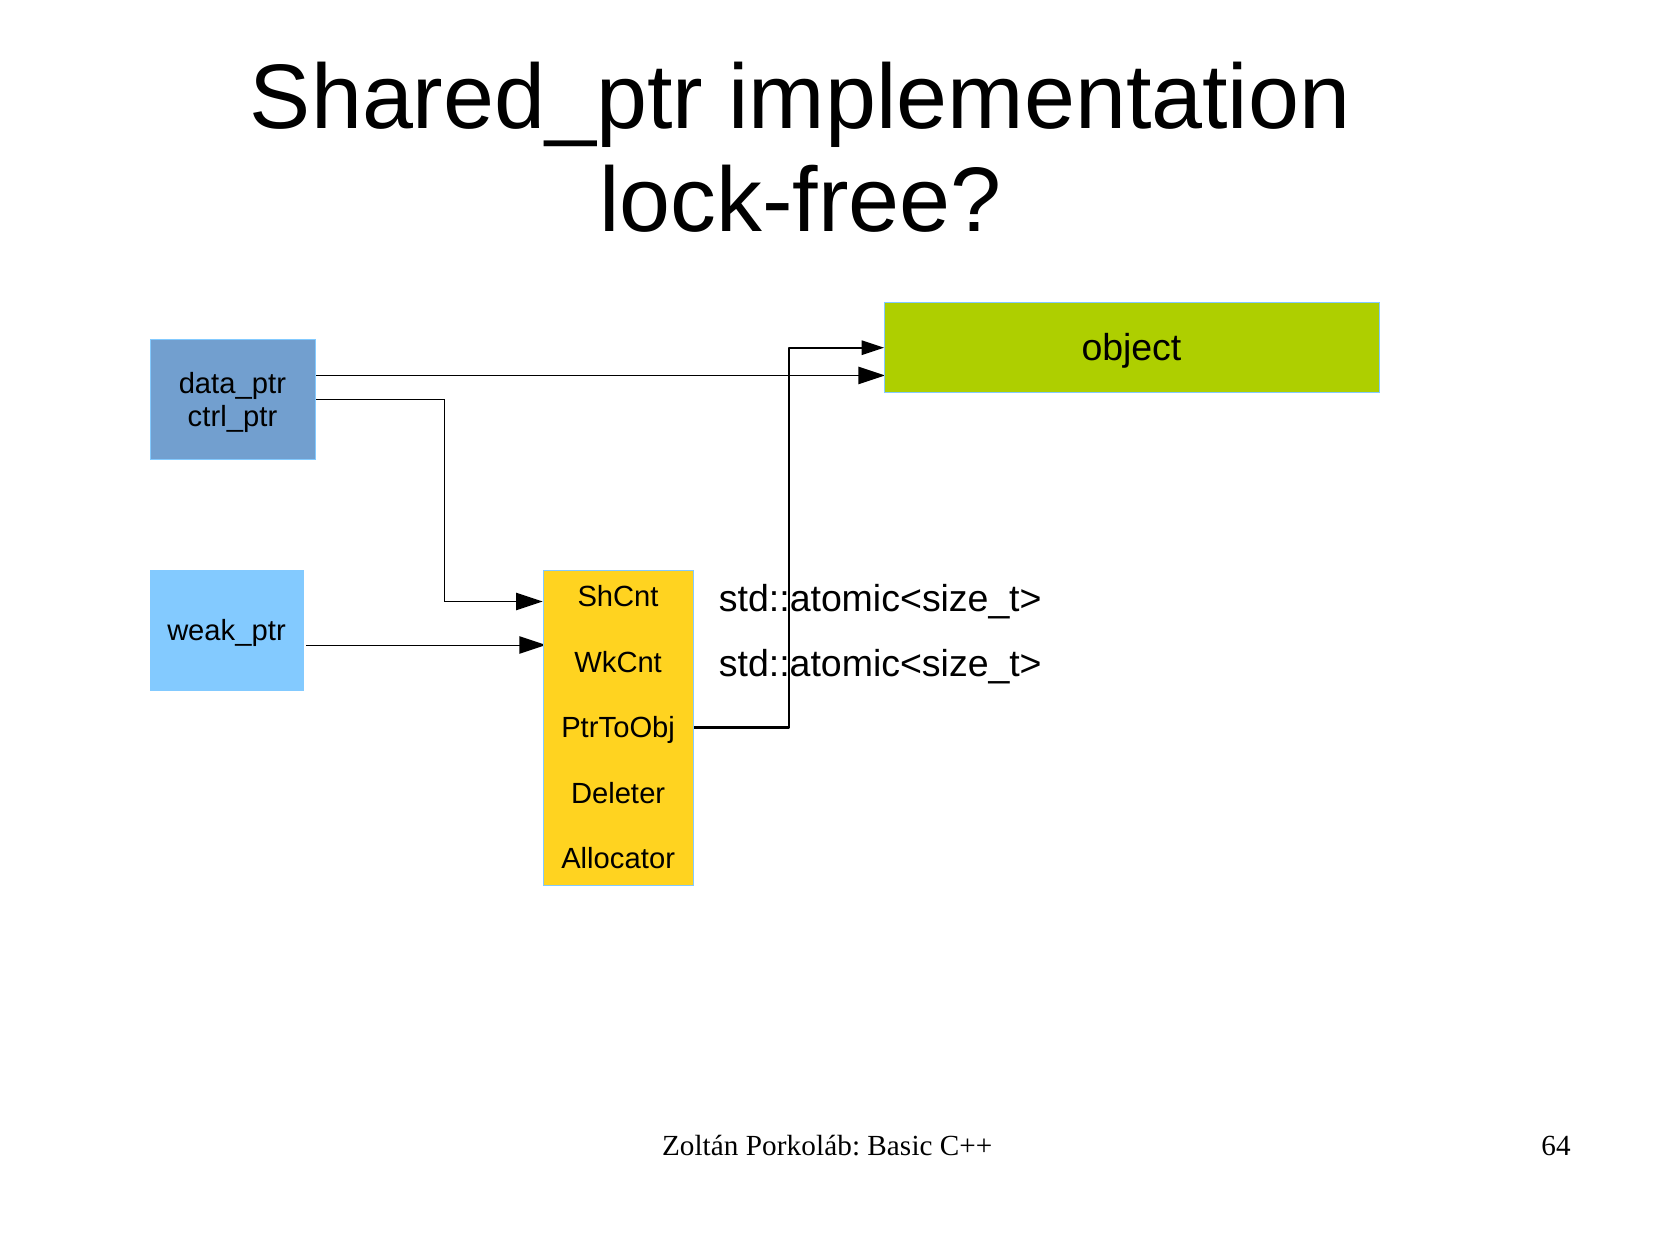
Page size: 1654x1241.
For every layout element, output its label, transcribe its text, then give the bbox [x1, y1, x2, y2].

text_box std::atomic<size_t> [704, 634, 1057, 692]
text_box weak_ptr [150, 570, 304, 691]
text_box object [884, 302, 1380, 393]
text_box ShCnt WkCnt PtrToObj Deleter Allocator [543, 570, 694, 886]
title Shared_ptr implementation lock-free? [56, 45, 1546, 253]
text_box data_ptr ctrl_ptr [150, 339, 316, 460]
text_box std::atomic<size_t> [704, 570, 1057, 627]
